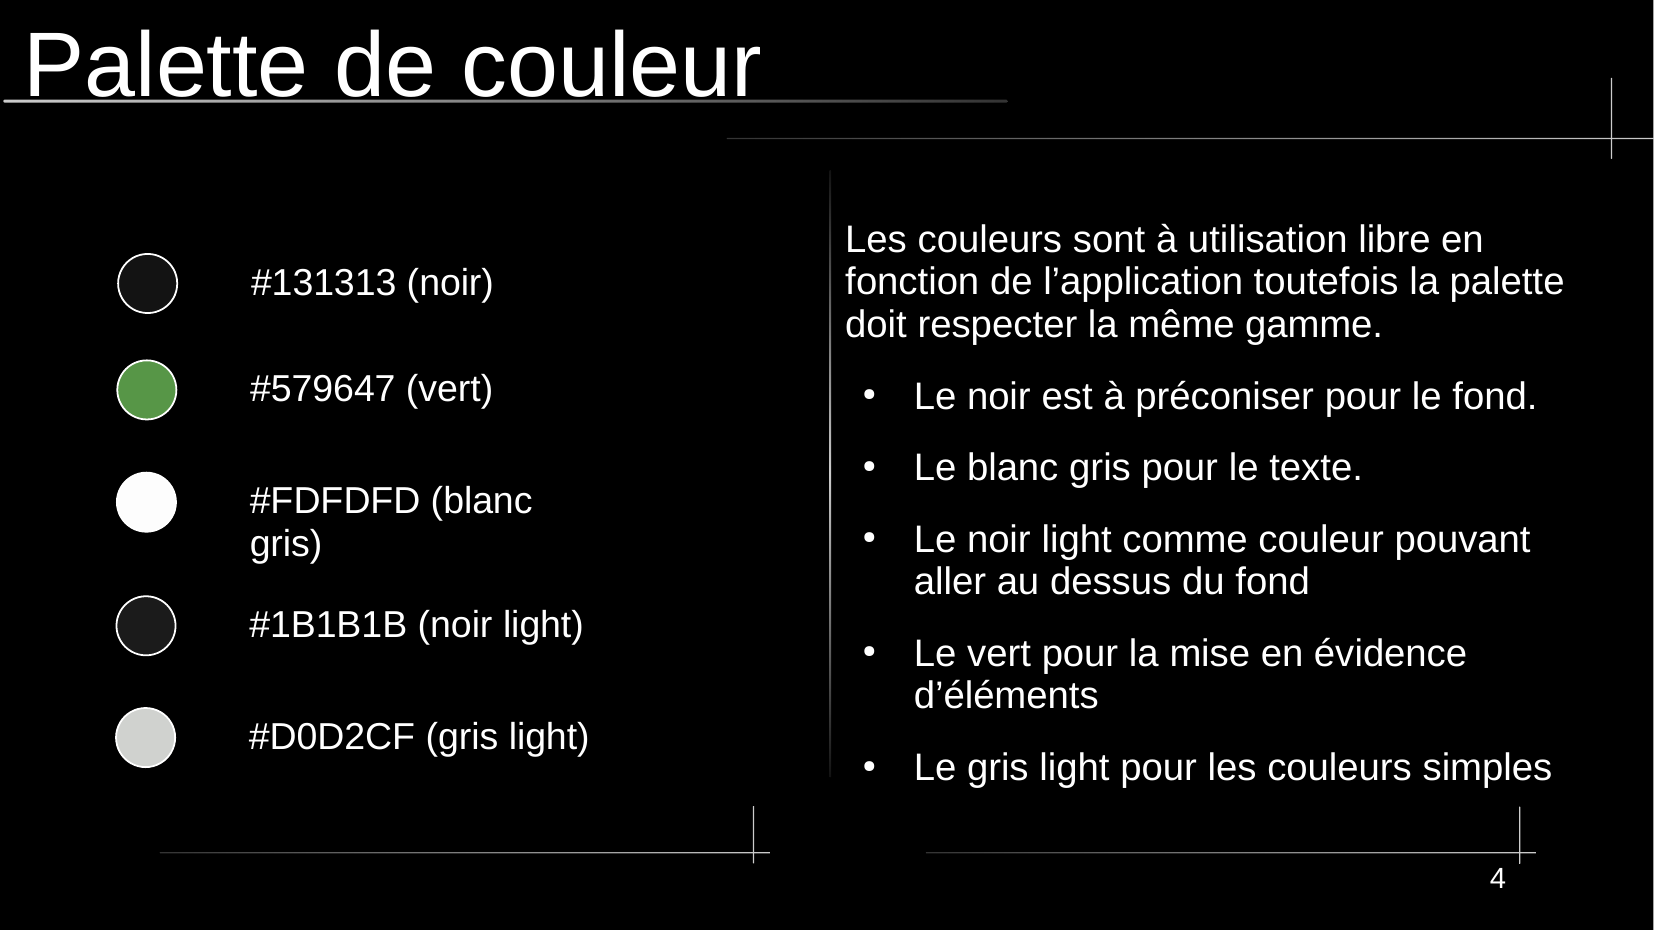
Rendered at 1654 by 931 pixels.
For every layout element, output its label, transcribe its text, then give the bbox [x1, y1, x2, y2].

text_box #D0D2CF (gris light) [234, 708, 620, 807]
text_box [117, 360, 177, 420]
text_box #1B1B1B (noir light) [234, 596, 621, 696]
text_box #131313 (noir) [236, 253, 591, 353]
text_box #579647 (vert) [235, 360, 562, 460]
text_box [116, 708, 176, 768]
text_box [116, 472, 176, 532]
title Palette de couleur [23, 11, 1589, 119]
text_box #FDFDFD (blanc gris) [234, 472, 591, 572]
text_box [116, 596, 176, 656]
list Les couleurs sont à utilisation libre en fonction de l’application toutefois la palette doit respecter la même gamme. Le noir est à préconiser pour le fond. Le blanc gris pour le texte. Le noir light comme couleur pouvant aller au dessus du fond Le vert pour la mise en évidence d’éléments Le gris light pour les couleurs simples [845, 217, 1572, 798]
text_box [118, 253, 178, 314]
